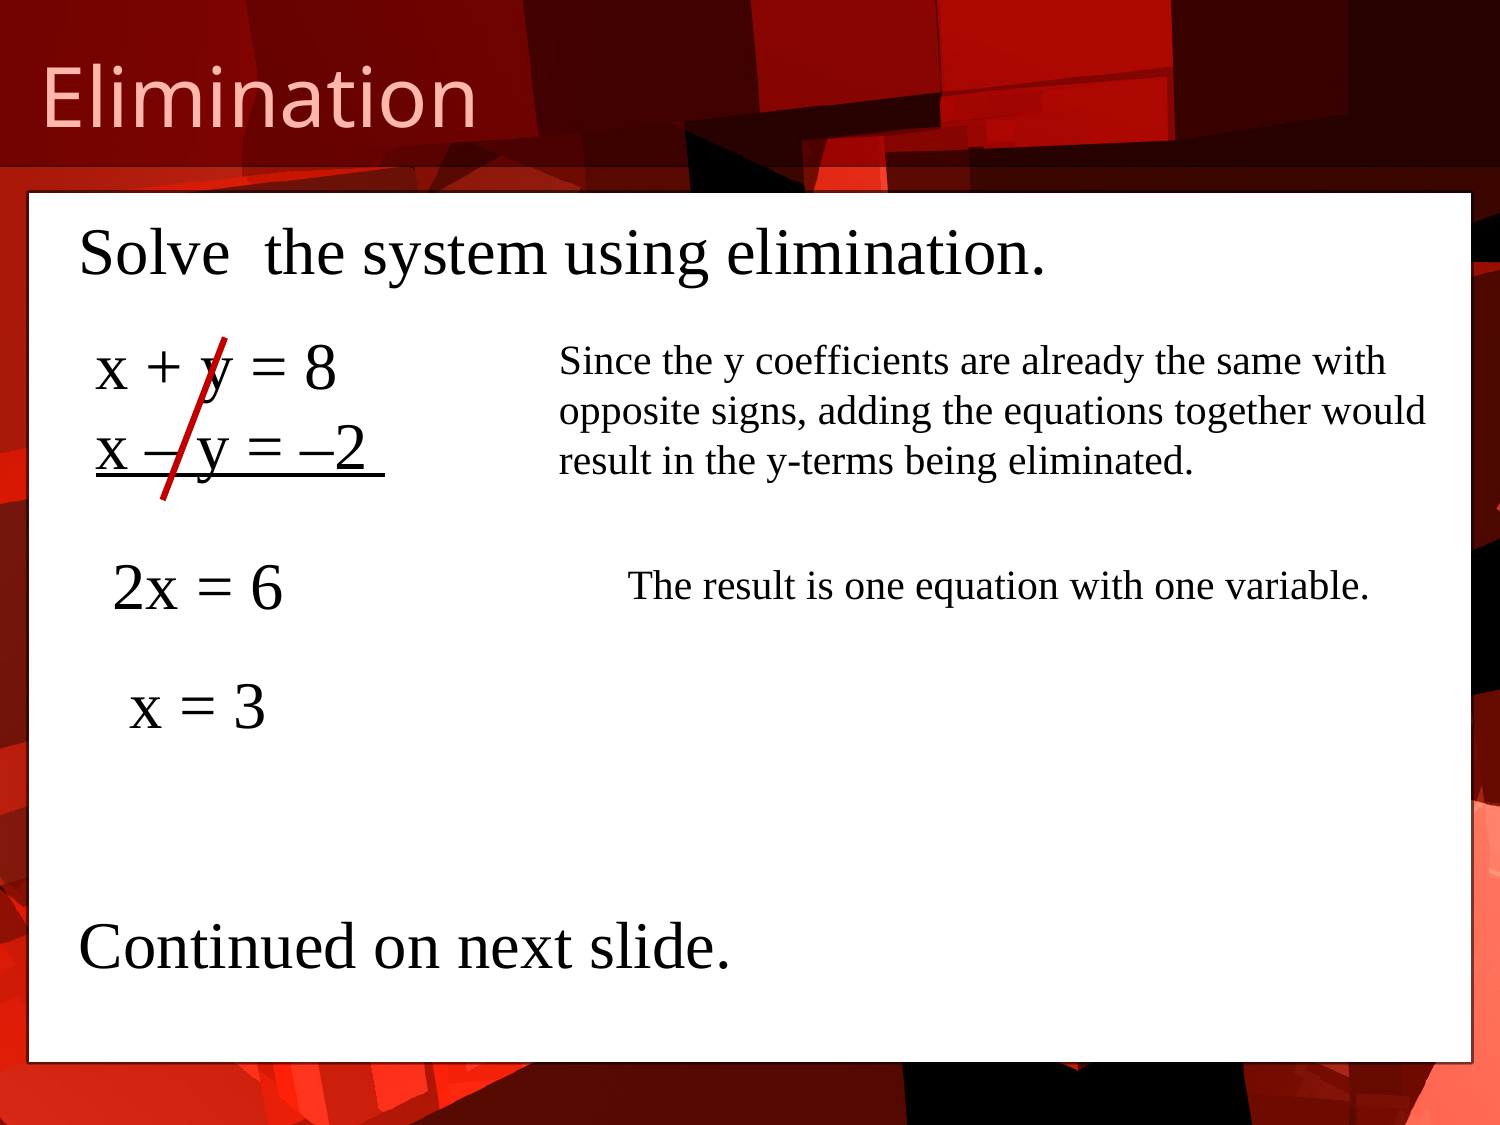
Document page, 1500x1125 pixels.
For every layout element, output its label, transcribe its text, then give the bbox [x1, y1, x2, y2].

text_box The result is one equation with one variable. [612, 549, 1386, 616]
title Elimination [24, 36, 1326, 152]
picture [0, 0, 1500, 1125]
text_box Solve the system using elimination. x + y = 8 x – y = –2 2x = 6 x = 3 Continued on next slide. [64, 199, 1064, 991]
text_box Since the y coefficients are already the same with opposite signs, adding the equations together would result in the y-terms being eliminated. [544, 324, 1443, 491]
